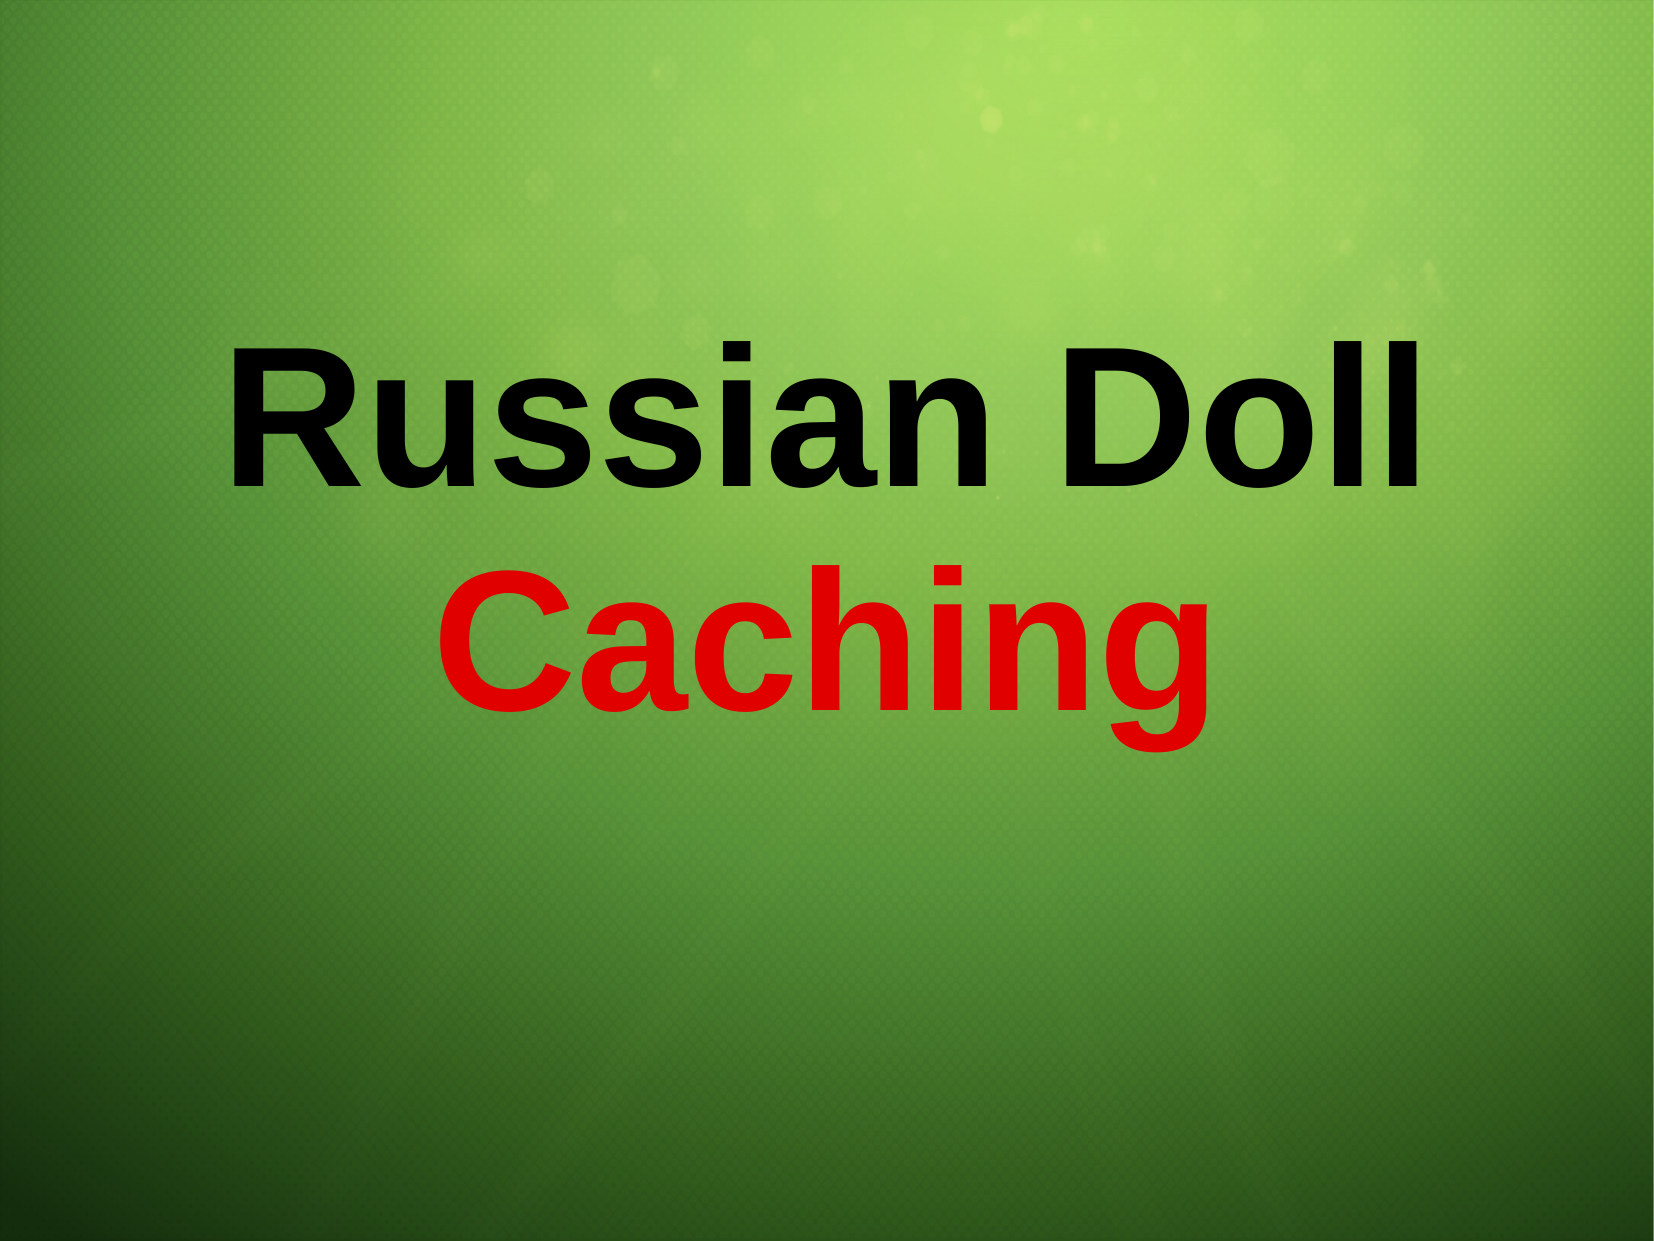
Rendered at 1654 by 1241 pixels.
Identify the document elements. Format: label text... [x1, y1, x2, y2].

picture [0, 0, 1654, 1241]
subtitle Russian Doll Caching [82, 49, 1571, 1010]
